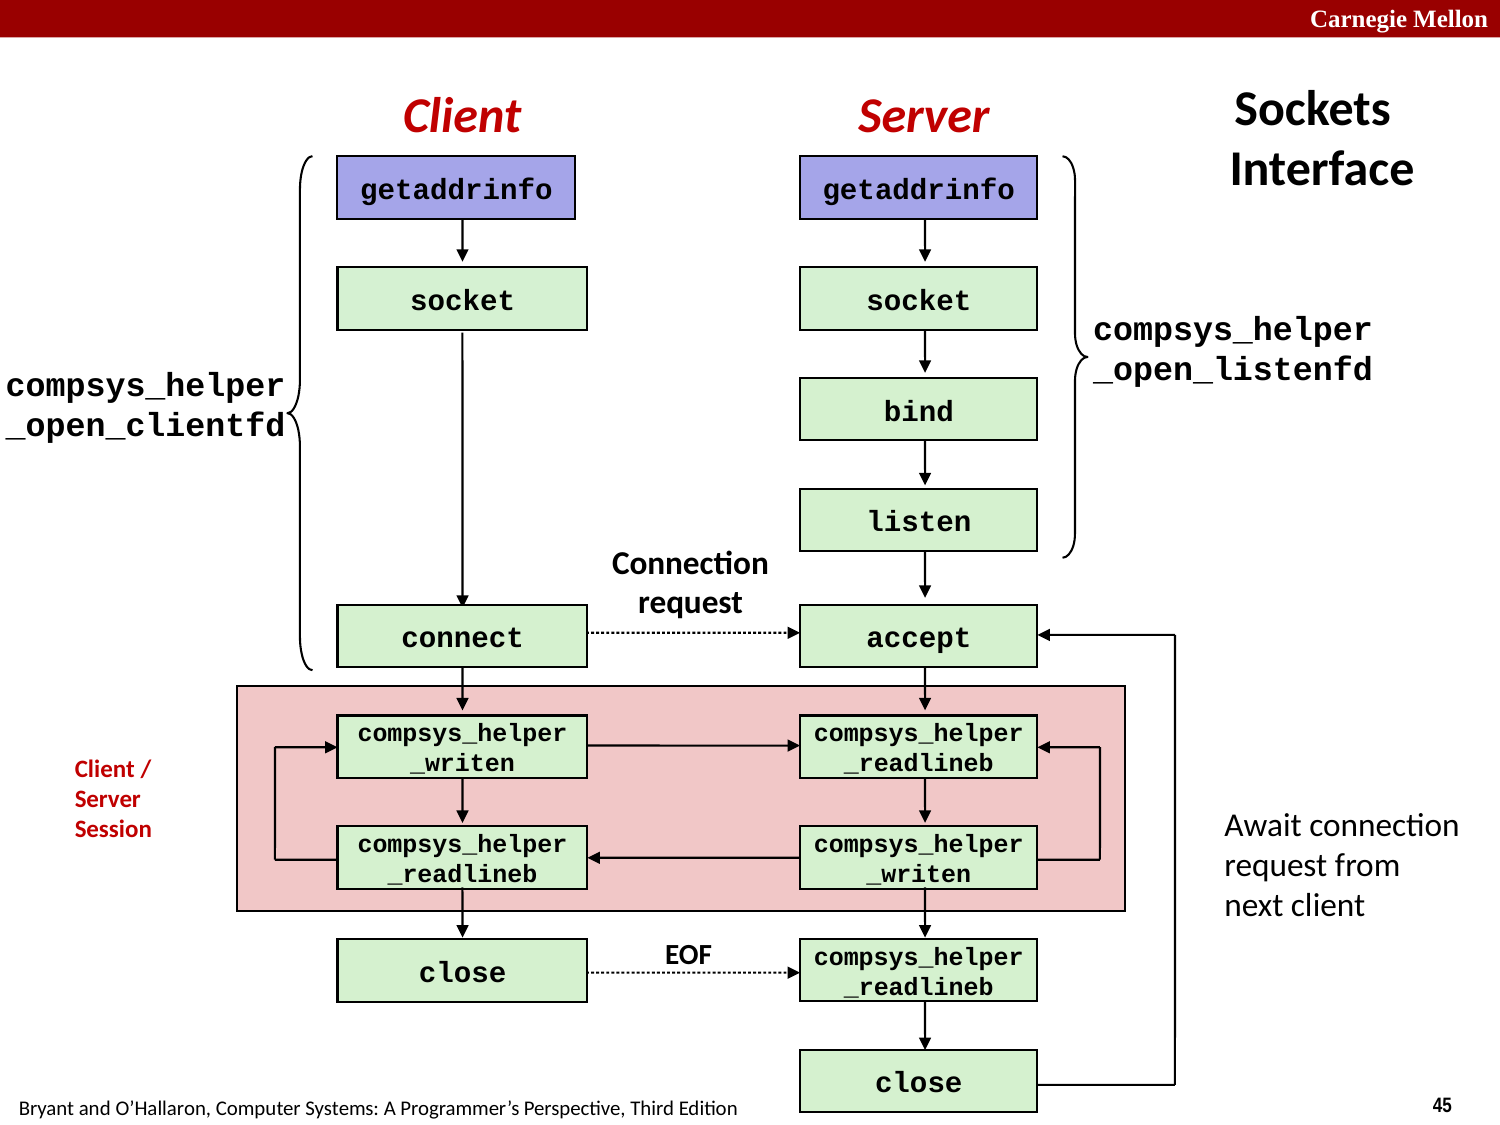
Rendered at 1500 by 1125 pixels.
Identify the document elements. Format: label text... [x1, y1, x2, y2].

text_box close [799, 1049, 1038, 1113]
text_box EOF [650, 927, 728, 978]
title Sockets Interface [1137, 37, 1488, 234]
text_box compsys_helper _readlineb [799, 715, 1038, 778]
text_box socket [337, 267, 588, 330]
text_box Connection request [597, 533, 785, 629]
text_box compsys_helper _writen [799, 826, 1038, 889]
text_box Client [388, 74, 537, 150]
text_box listen [799, 488, 1038, 552]
text_box [276, 747, 1098, 858]
text_box connect [337, 604, 588, 668]
text_box bind [799, 378, 1038, 441]
text_box [464, 859, 923, 911]
text_box compsys_helper _open_listenfd [1078, 300, 1389, 395]
text_box Server [843, 74, 1005, 150]
text_box getaddrinfo [337, 156, 575, 219]
text_box compsys_helper _readlineb [337, 826, 588, 889]
text_box compsys_helper _writen [337, 715, 588, 778]
text_box Client / Server Session [59, 745, 213, 850]
text_box getaddrinfo [799, 156, 1038, 219]
text_box close [337, 939, 588, 1002]
text_box accept [799, 604, 1038, 668]
text_box compsys_helper _readlineb [799, 938, 1038, 1002]
text_box Await connection request from next client [1209, 796, 1475, 931]
text_box compsys_helper _open_clientfd [0, 355, 301, 451]
text_box [237, 685, 1125, 911]
text_box socket [799, 267, 1038, 330]
